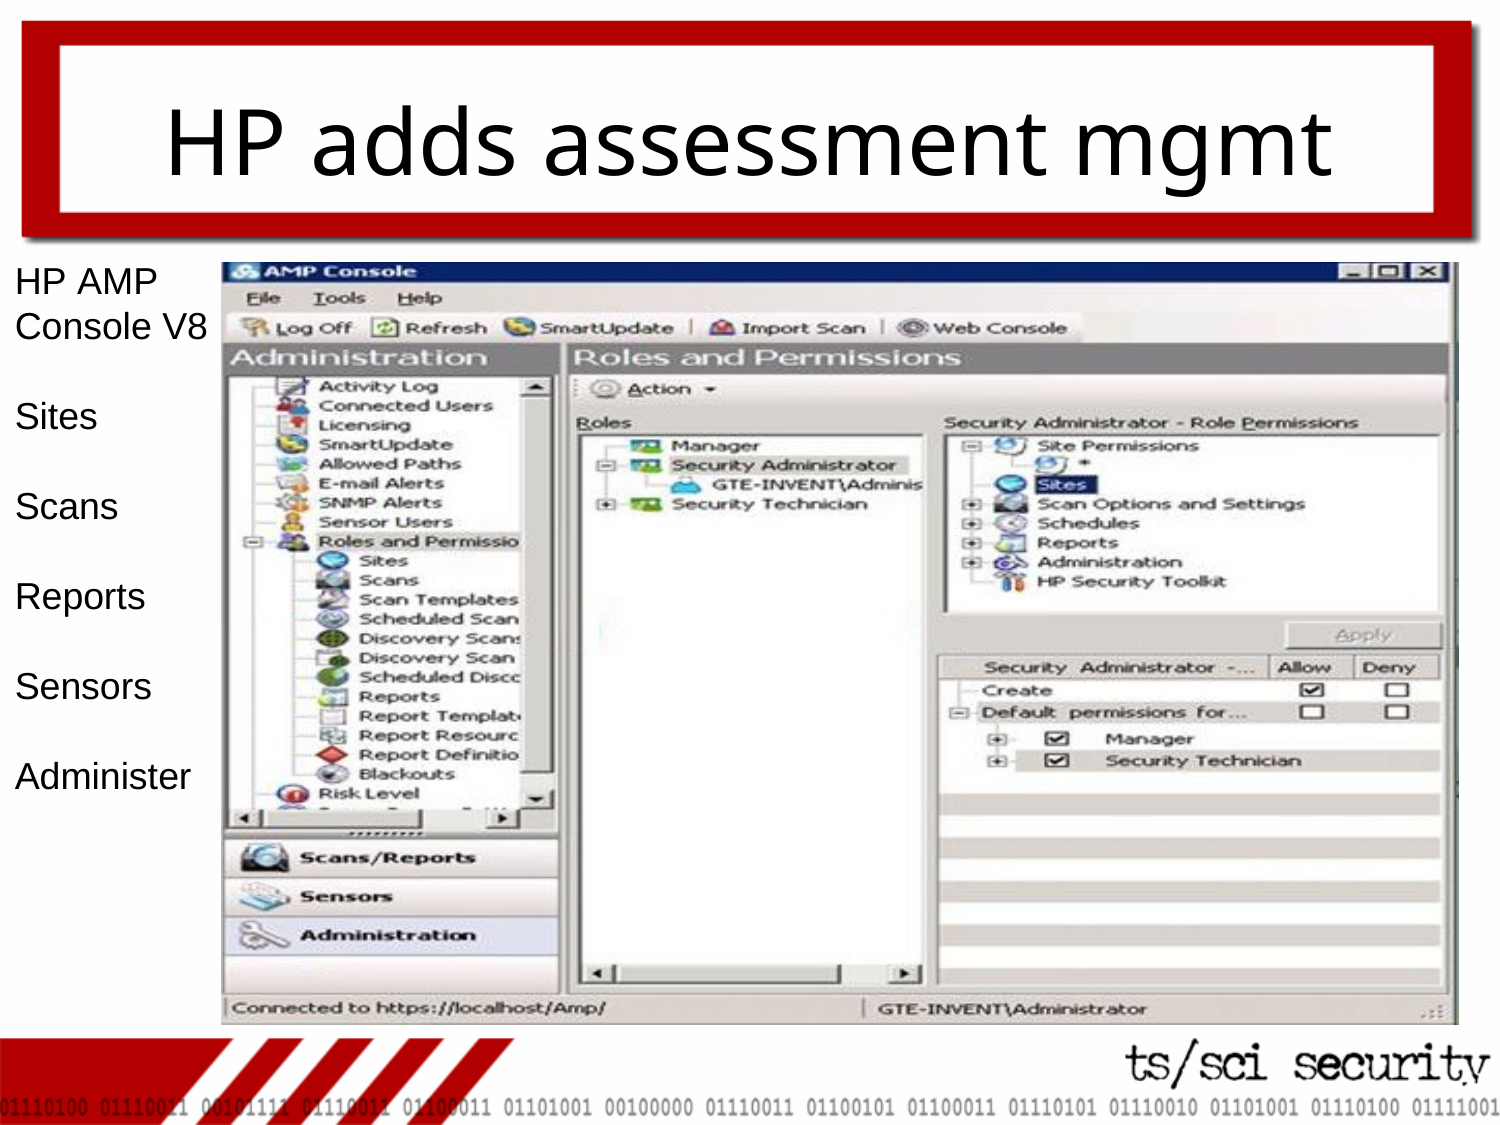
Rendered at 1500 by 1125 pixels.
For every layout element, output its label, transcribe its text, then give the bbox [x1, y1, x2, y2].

text_box HP AMP Console V8 Sites Scans Reports Sensors Administer [0, 249, 276, 806]
picture [0, 0, 1500, 1125]
title HP adds assessment mgmt [75, 21, 1423, 257]
